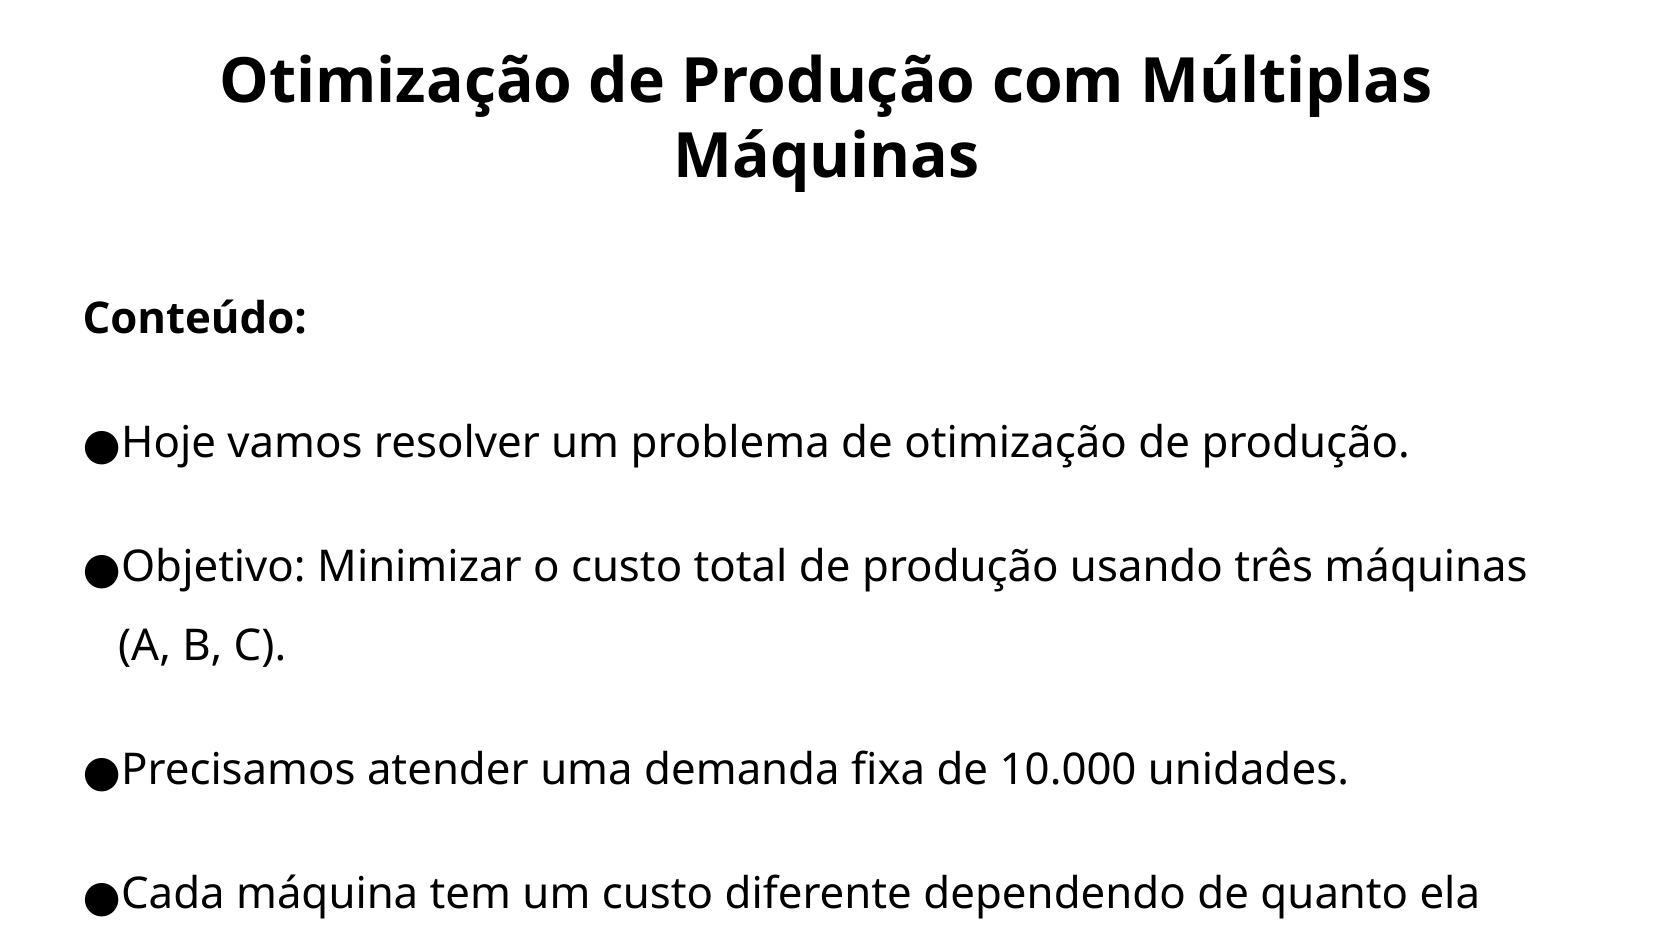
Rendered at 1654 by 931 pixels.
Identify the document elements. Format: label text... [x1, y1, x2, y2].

text_box Otimização de Produção com Múltiplas Máquinas [82, 37, 1571, 193]
text_box Conteúdo: Hoje vamos resolver um problema de otimização de produção. Objetivo: Minimizar o custo total de produção usando três máquinas (A, B, C). Precisamos atender uma demanda fixa de 10.000 unidades. Cada máquina tem um custo diferente dependendo de quanto ela produz. [82, 263, 1571, 804]
